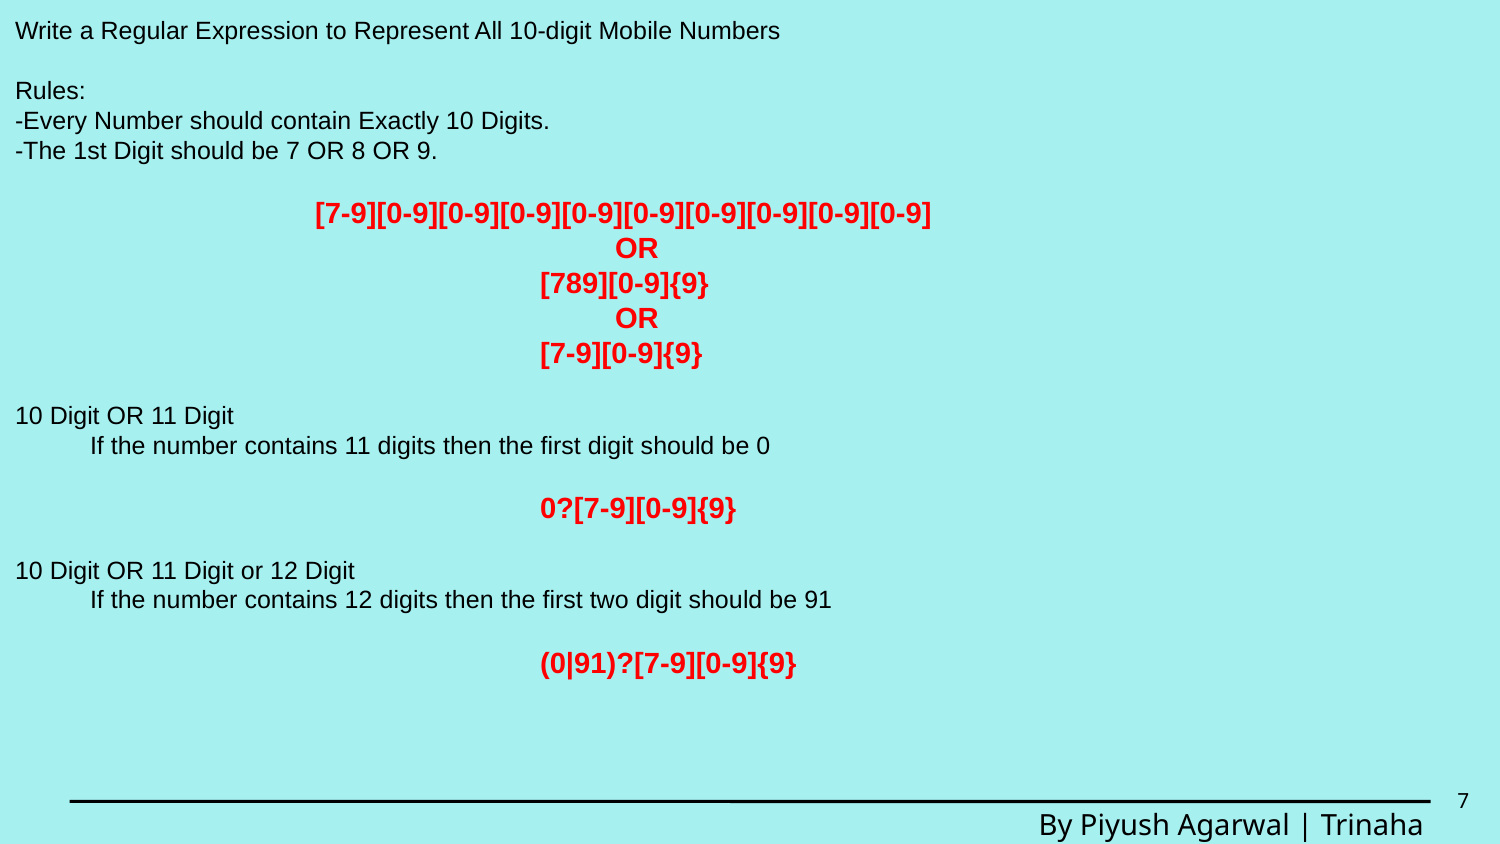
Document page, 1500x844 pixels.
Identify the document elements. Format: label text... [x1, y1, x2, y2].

text_box Write a Regular Expression to Represent All 10-digit Mobile Numbers Rules: -Every Number should contain Exactly 10 Digits. -The 1st Digit should be 7 OR 8 OR 9. [7-9][0-9][0-9][0-9][0-9][0-9][0-9][0-9][0-9][0-9] OR [789][0-9]{9} OR [7-9][0-9]{9} 10 Digit OR 11 Digit If the number contains 11 digits then the first digit should be 0 0?[7-9][0-9]{9} 10 Digit OR 11 Digit or 12 Digit If the number contains 12 digits then the first two digit should be 91 (0|91)?[7-9][0-9]{9} [0, 0, 1457, 765]
text_box By Piyush Agarwal | Trinaha Institute [928, 791, 1440, 844]
slide_number <number> [1394, 769, 1484, 834]
